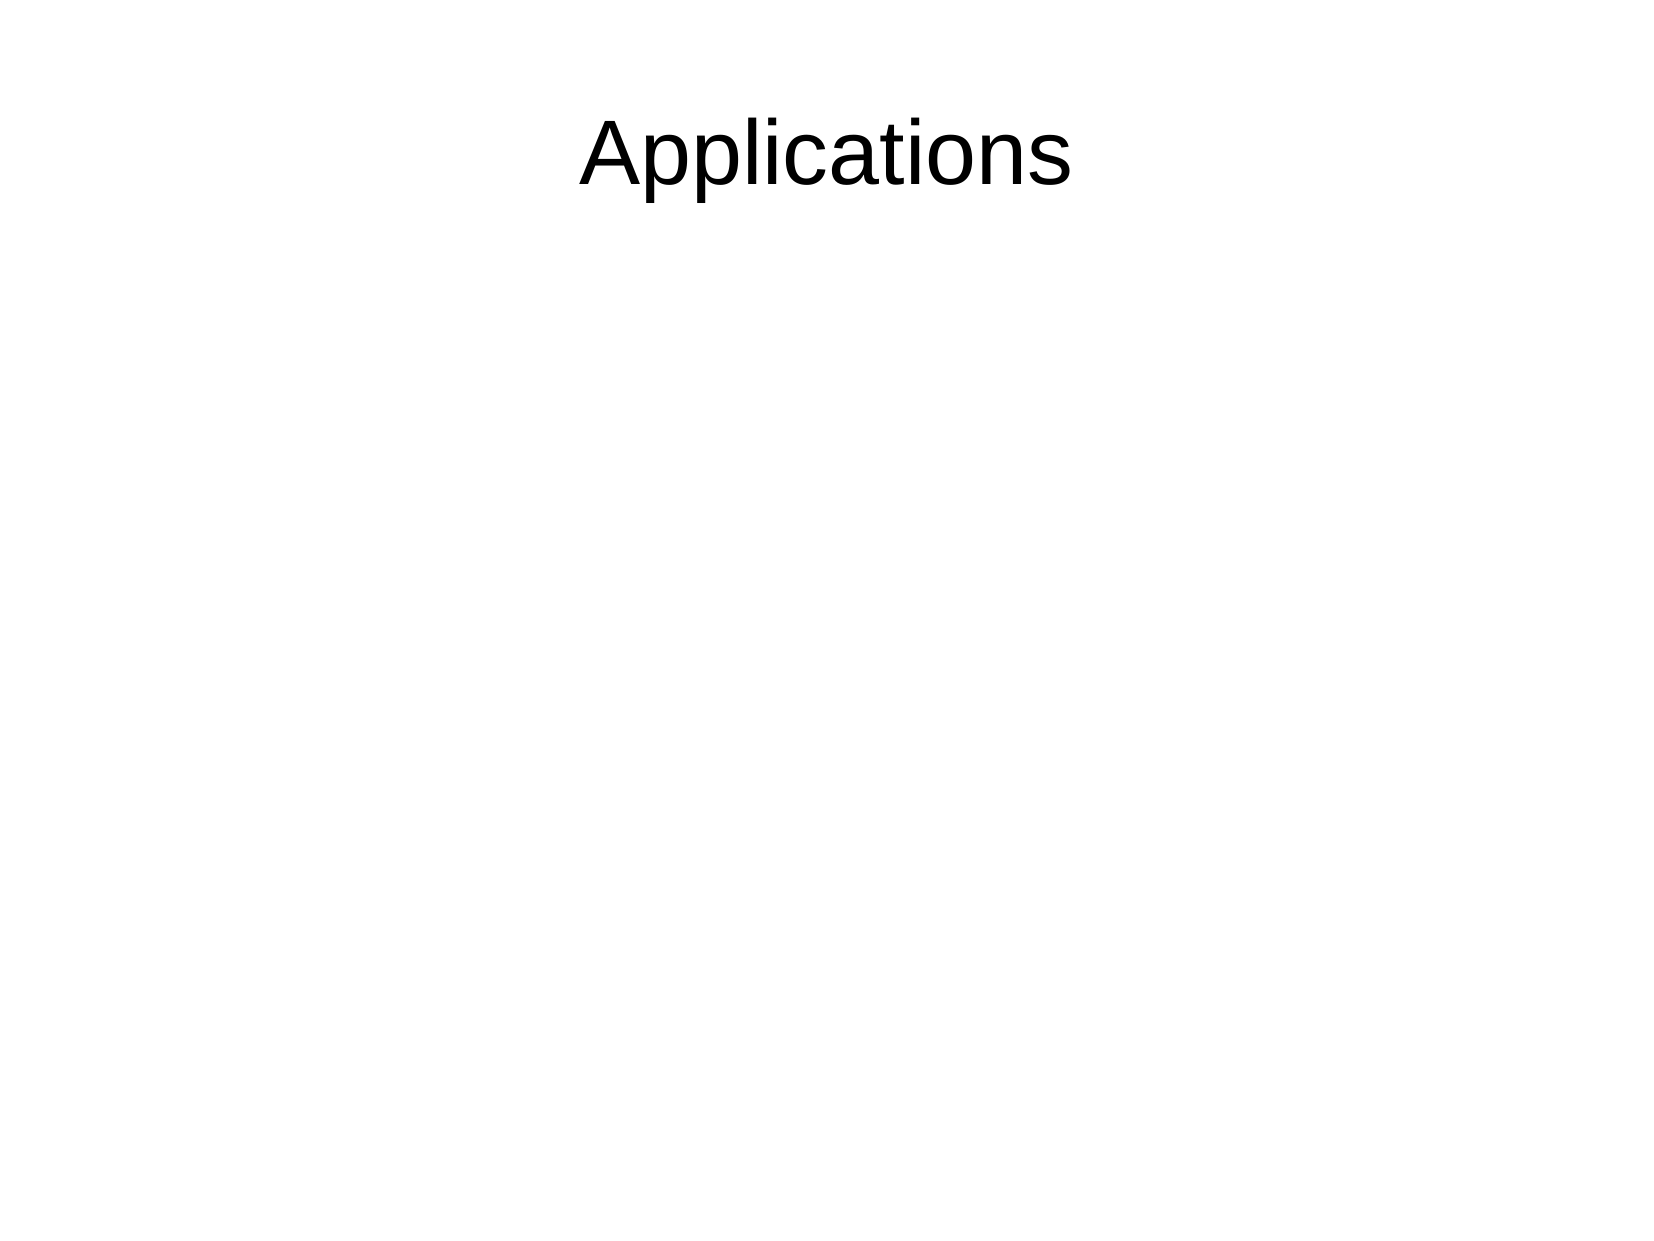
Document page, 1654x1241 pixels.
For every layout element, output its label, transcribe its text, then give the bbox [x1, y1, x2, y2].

title Applications [82, 49, 1571, 257]
